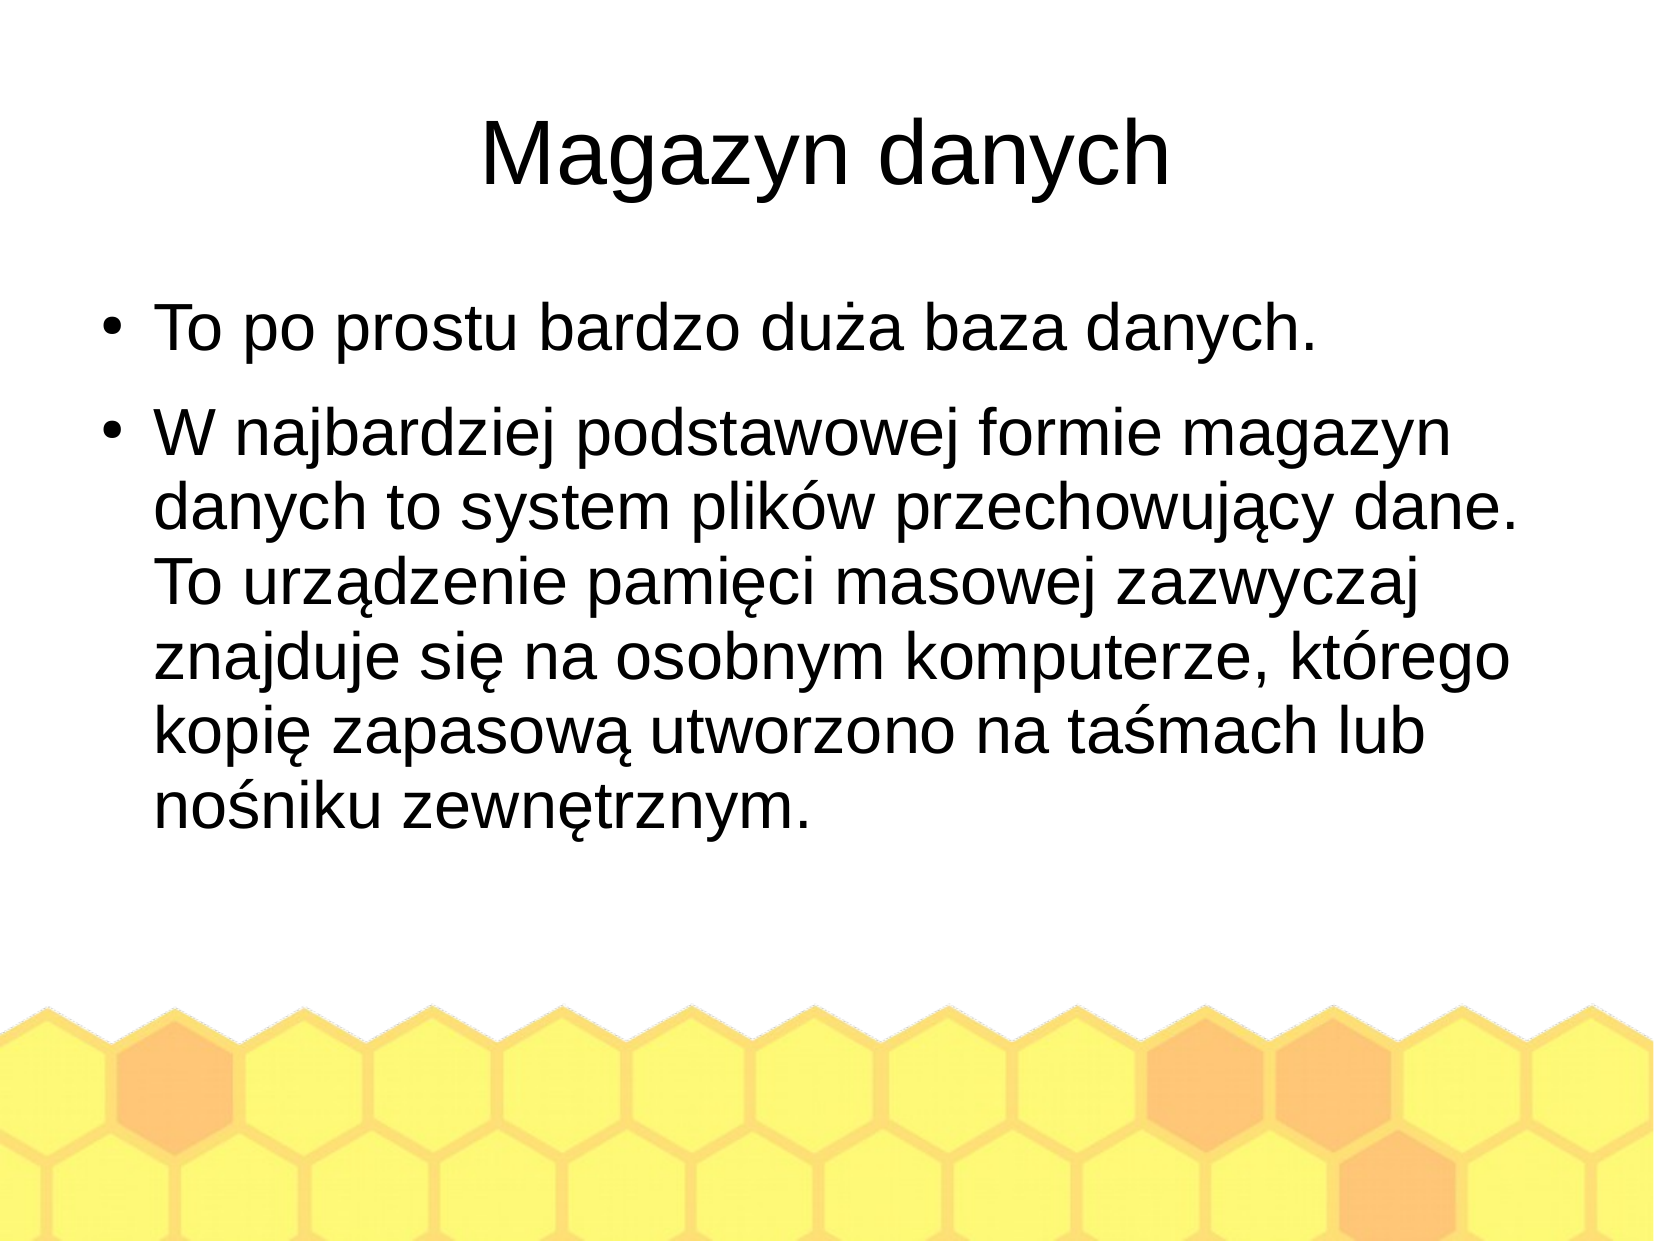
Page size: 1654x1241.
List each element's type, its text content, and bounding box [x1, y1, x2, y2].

picture [0, 1001, 1654, 1241]
list To po prostu bardzo duża baza danych. W najbardziej podstawowej formie magazyn danych to system plików przechowujący dane. To urządzenie pamięci masowej zazwyczaj znajduje się na osobnym komputerze, którego kopię zapasową utworzono na taśmach lub nośniku zewnętrznym. [82, 290, 1571, 1010]
title Magazyn danych [82, 49, 1571, 257]
